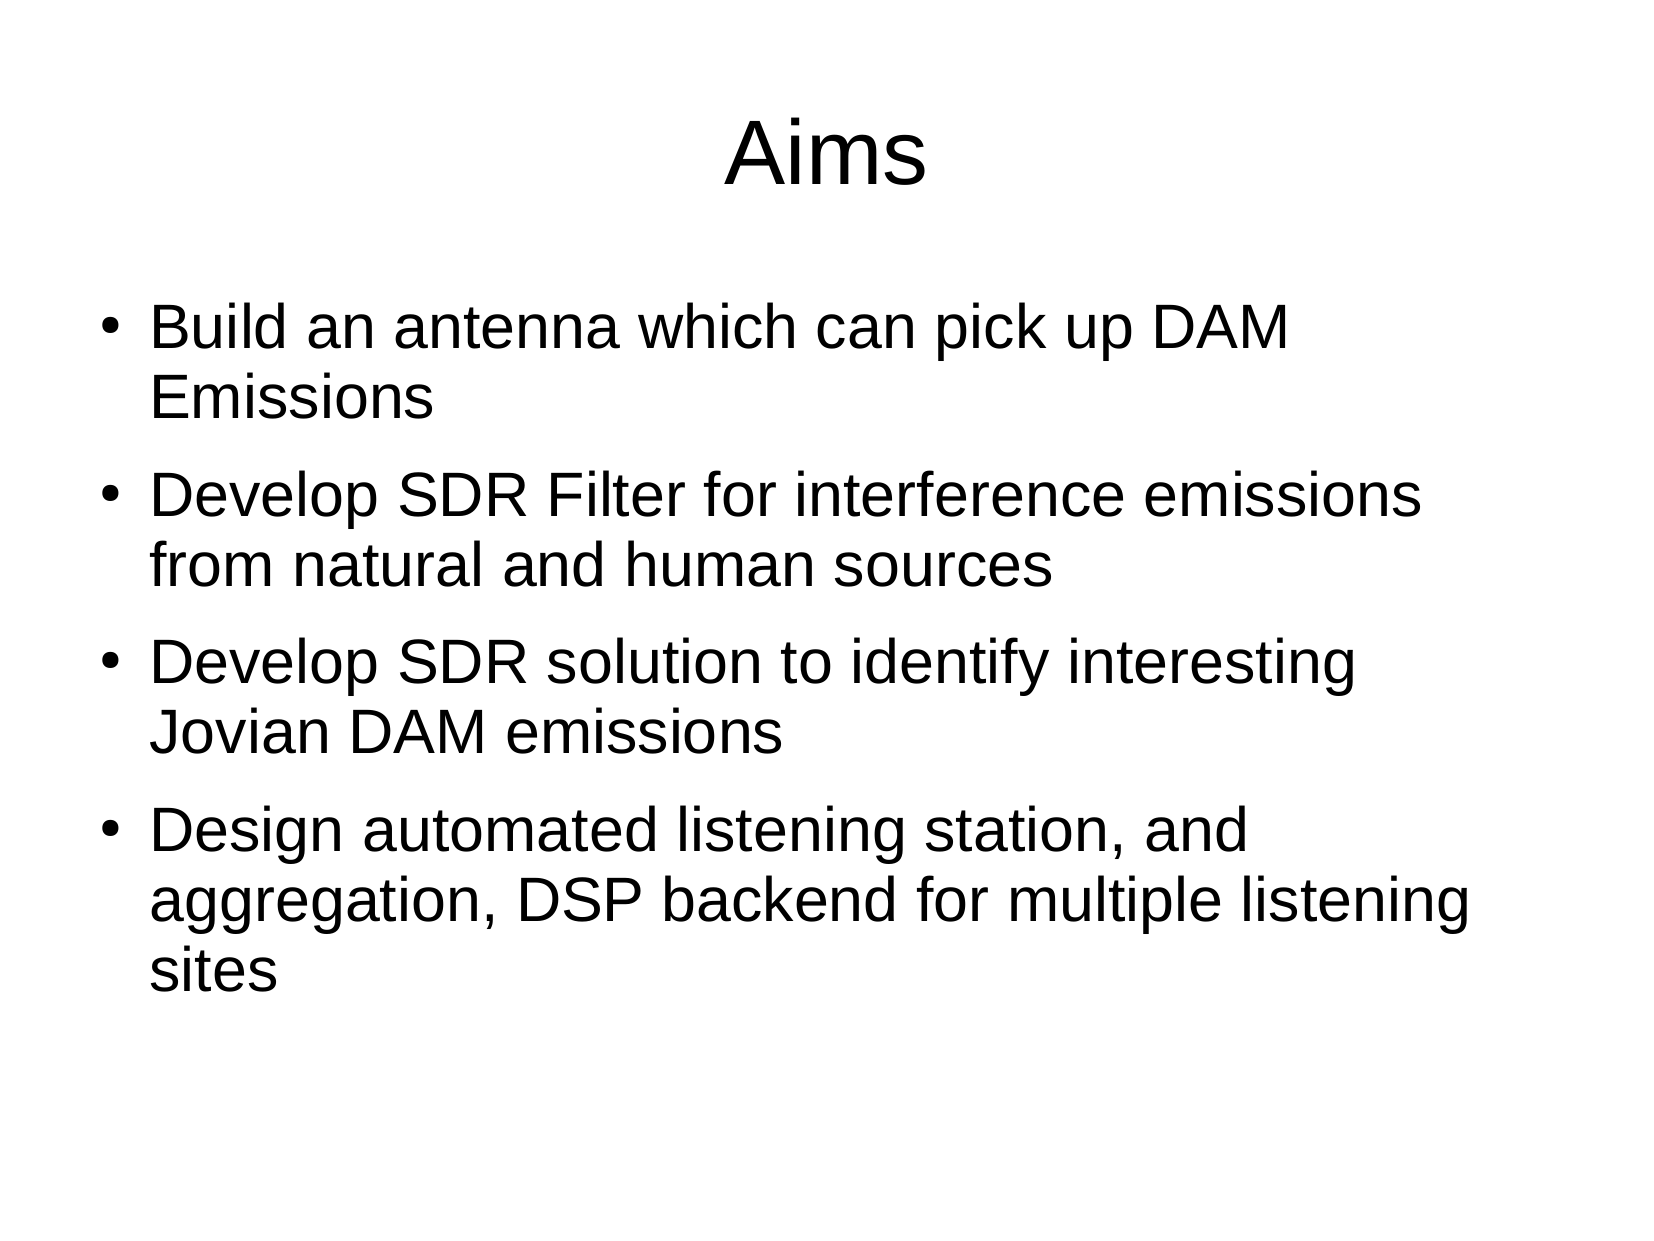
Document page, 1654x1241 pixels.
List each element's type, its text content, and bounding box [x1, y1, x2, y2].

title Aims [82, 49, 1571, 257]
list Build an antenna which can pick up DAM Emissions Develop SDR Filter for interference emissions from natural and human sources Develop SDR solution to identify interesting Jovian DAM emissions Design automated listening station, and aggregation, DSP backend for multiple listening sites [82, 291, 1548, 1012]
